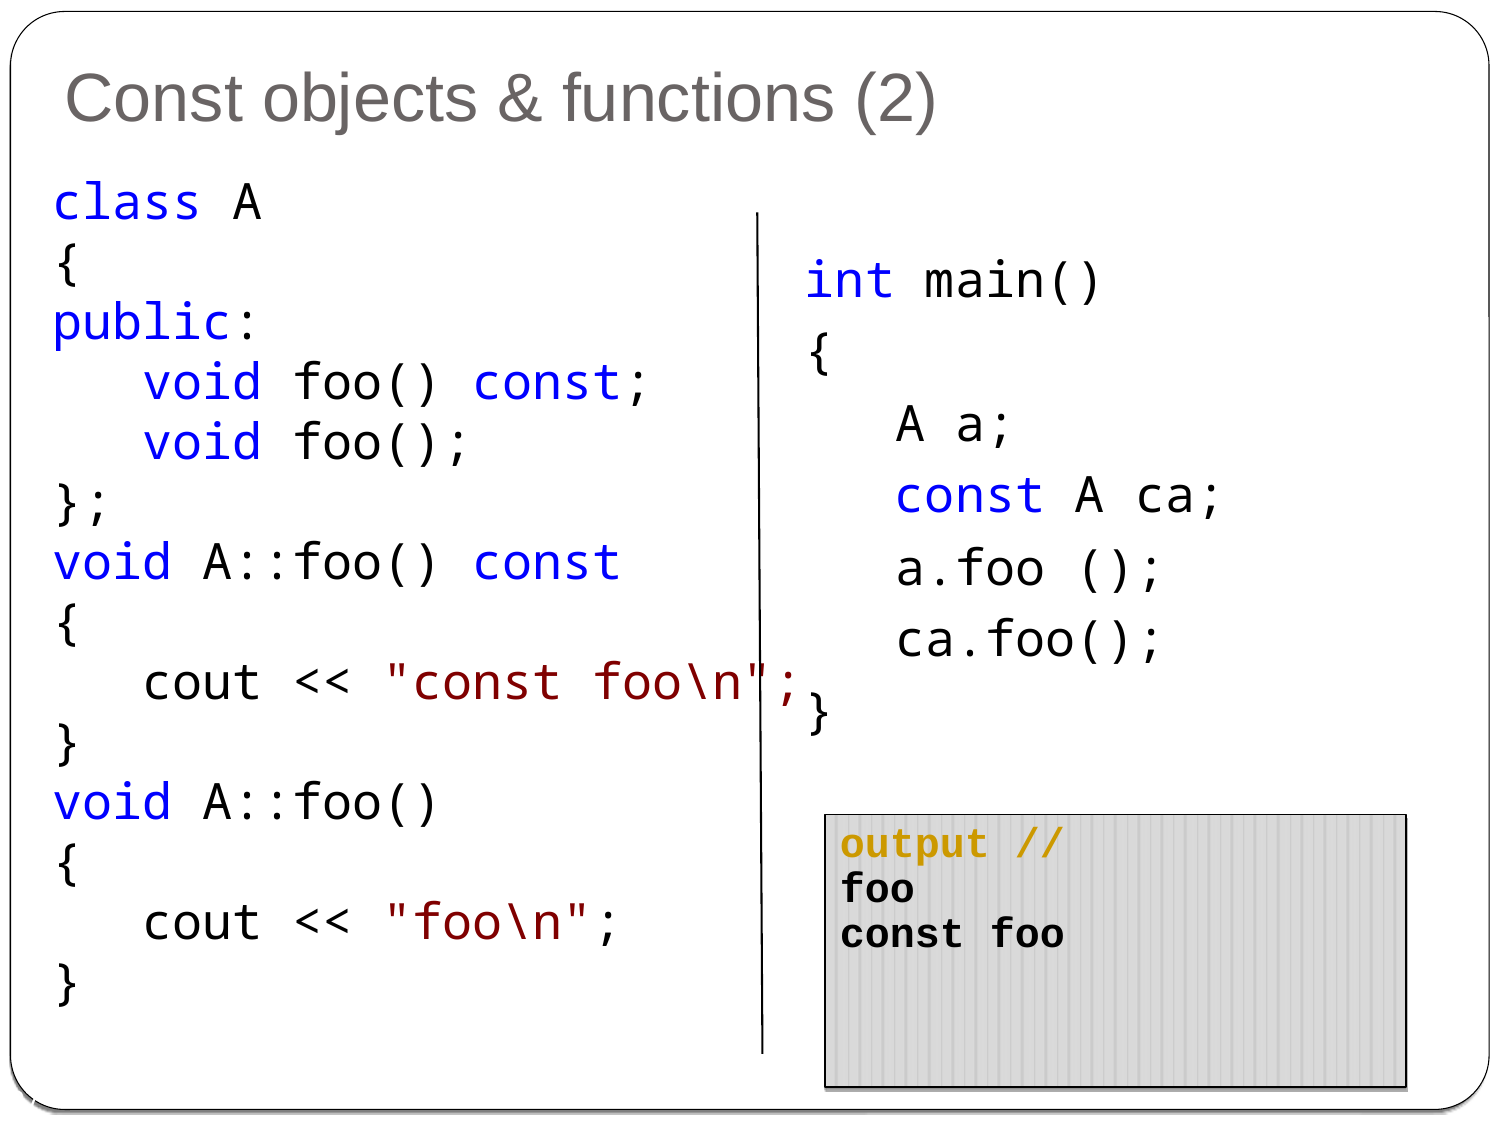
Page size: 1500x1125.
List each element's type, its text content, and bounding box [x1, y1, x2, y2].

slide_number <number> [0, 1074, 50, 1125]
list class A { public: void foo() const; void foo(); }; void A::foo() const { cout << "const foo\n"; } void A::foo() { cout << "foo\n"; } [37, 162, 1463, 1088]
text_box int main() { A a; const A ca; a.foo (); ca.foo(); } [774, 212, 1468, 1110]
text_box // output foo const foo [825, 814, 1407, 1087]
title Const objects & functions (2) [50, 45, 1450, 150]
